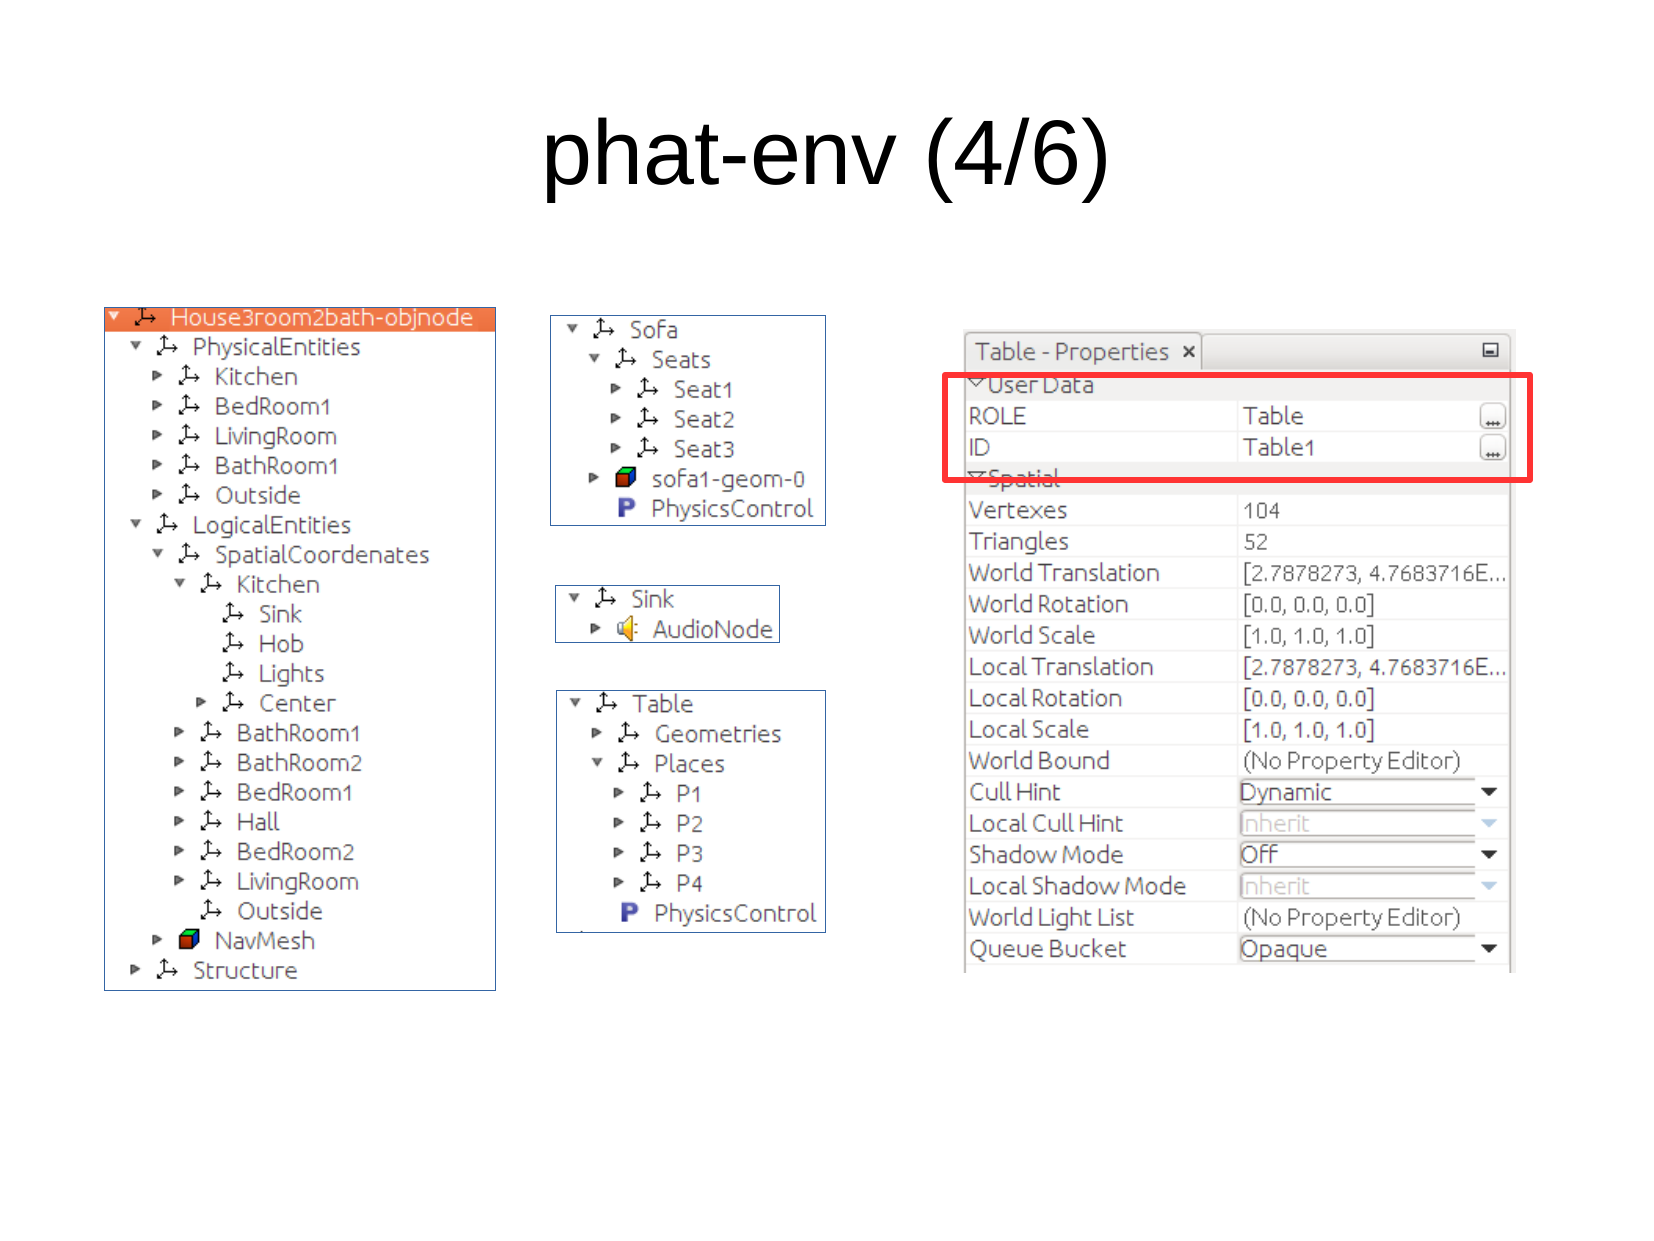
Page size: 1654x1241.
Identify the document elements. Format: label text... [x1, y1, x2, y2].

picture [555, 584, 780, 643]
title phat-env (4/6) [82, 49, 1571, 257]
picture [556, 689, 826, 933]
picture [963, 329, 1516, 372]
picture [550, 315, 826, 526]
picture [963, 378, 1516, 477]
picture [104, 307, 496, 991]
picture [963, 483, 1516, 973]
